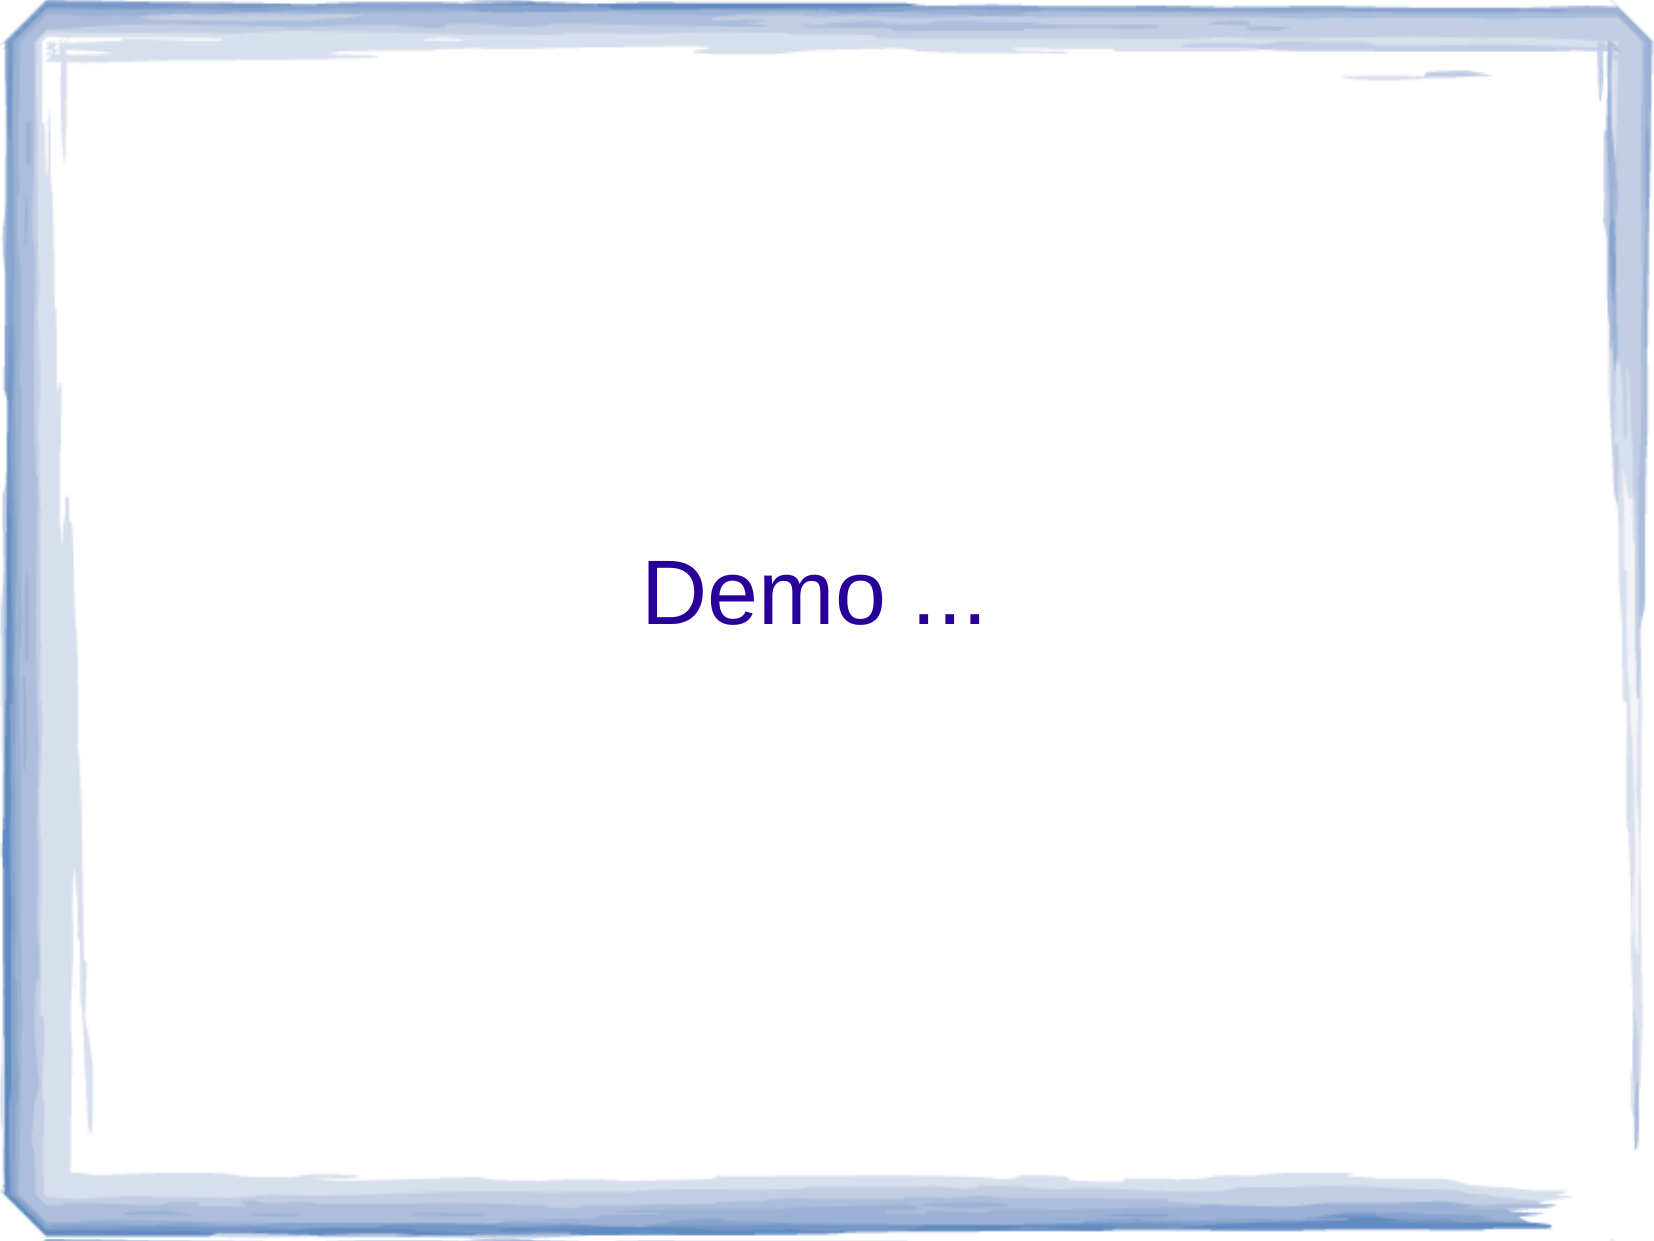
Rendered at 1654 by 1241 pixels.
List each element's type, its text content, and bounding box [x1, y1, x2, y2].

picture [0, 0, 1654, 1241]
title Demo ... [70, 489, 1560, 697]
